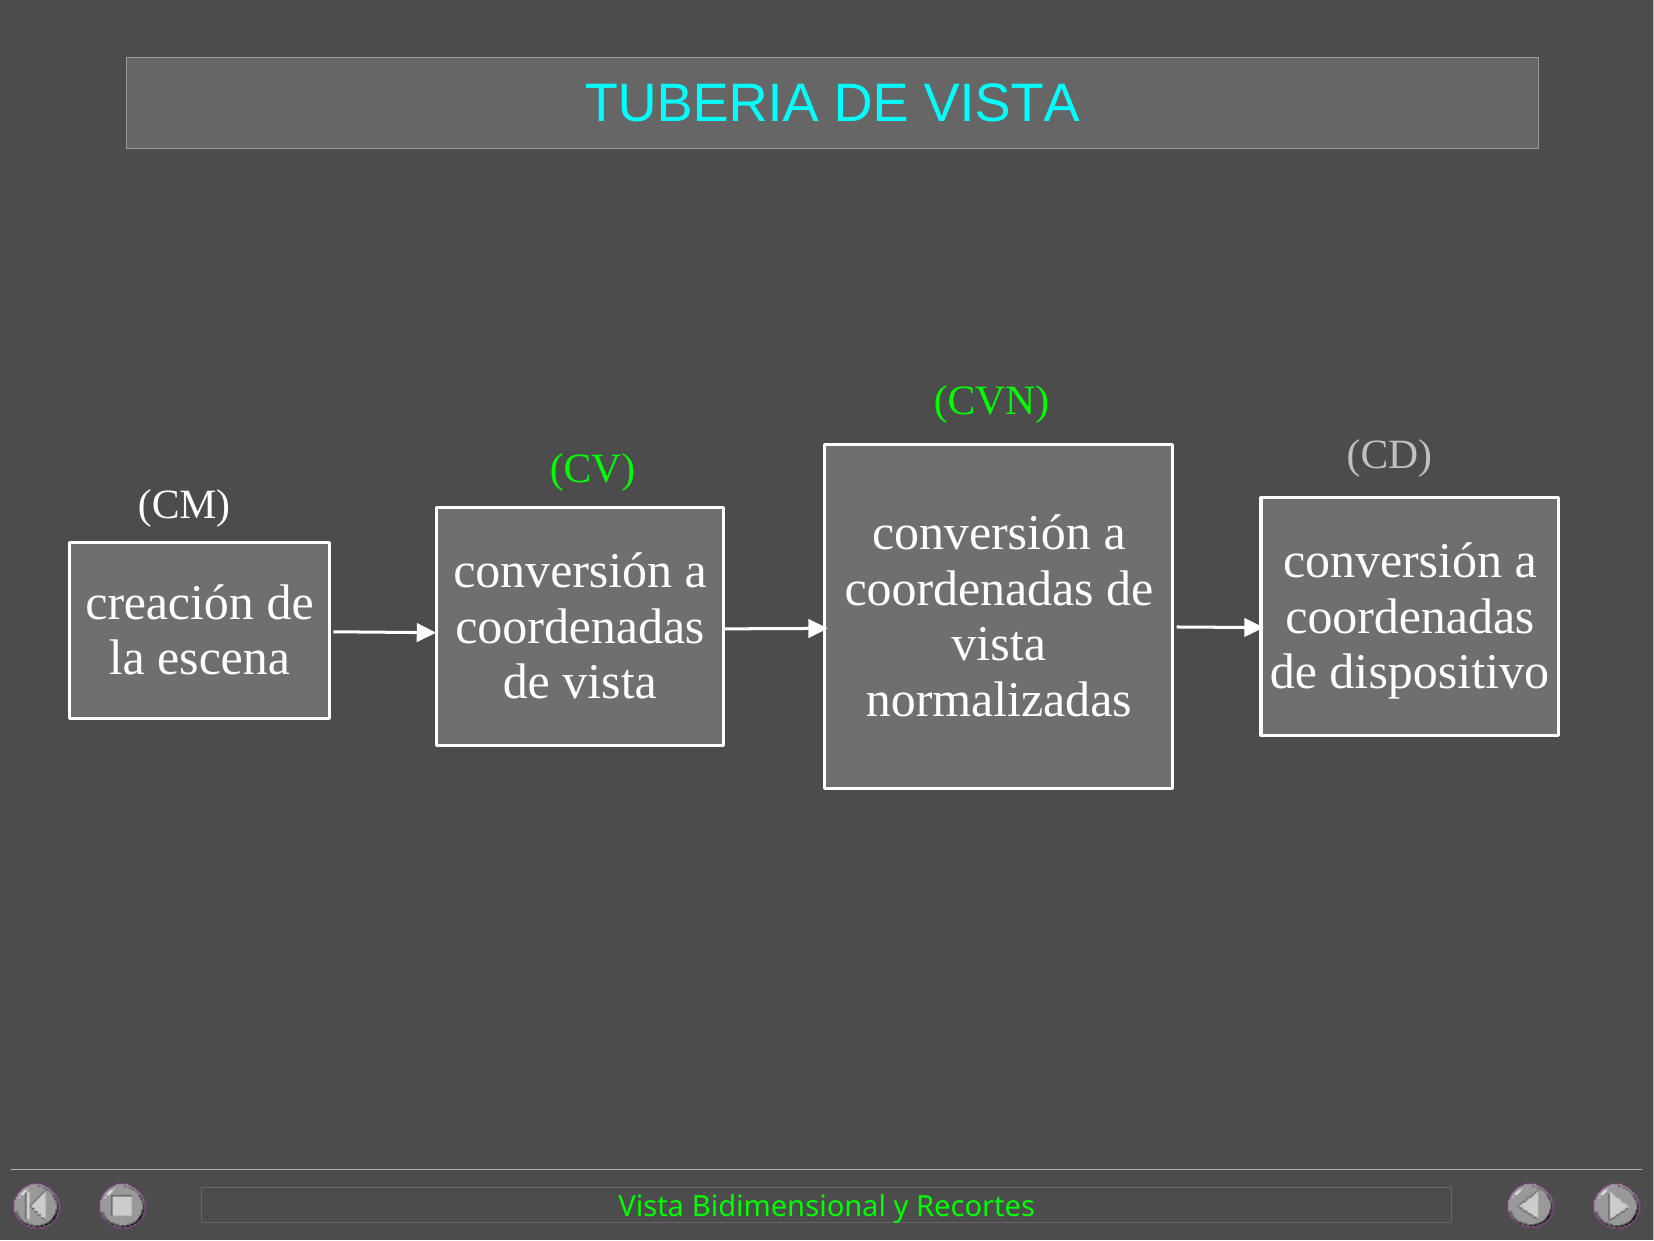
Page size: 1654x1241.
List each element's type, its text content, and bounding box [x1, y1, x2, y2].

picture [1591, 1181, 1642, 1232]
text_box (CM) [127, 481, 247, 535]
picture [11, 1181, 62, 1232]
picture [1505, 1181, 1556, 1231]
text_box conversión a coordenadas de dispositivo [1261, 497, 1559, 736]
text_box (CD) [1346, 431, 1469, 485]
text_box (CVN) [933, 377, 1056, 431]
title TUBERIA DE VISTA [126, 57, 1539, 149]
text_box conversión a coordenadas de vista [436, 507, 724, 746]
picture [97, 1181, 148, 1232]
text_box creación de la escena [69, 542, 330, 719]
text_box conversión a coordenadas de vista normalizadas [824, 444, 1173, 789]
text_box (CV) [549, 445, 651, 498]
